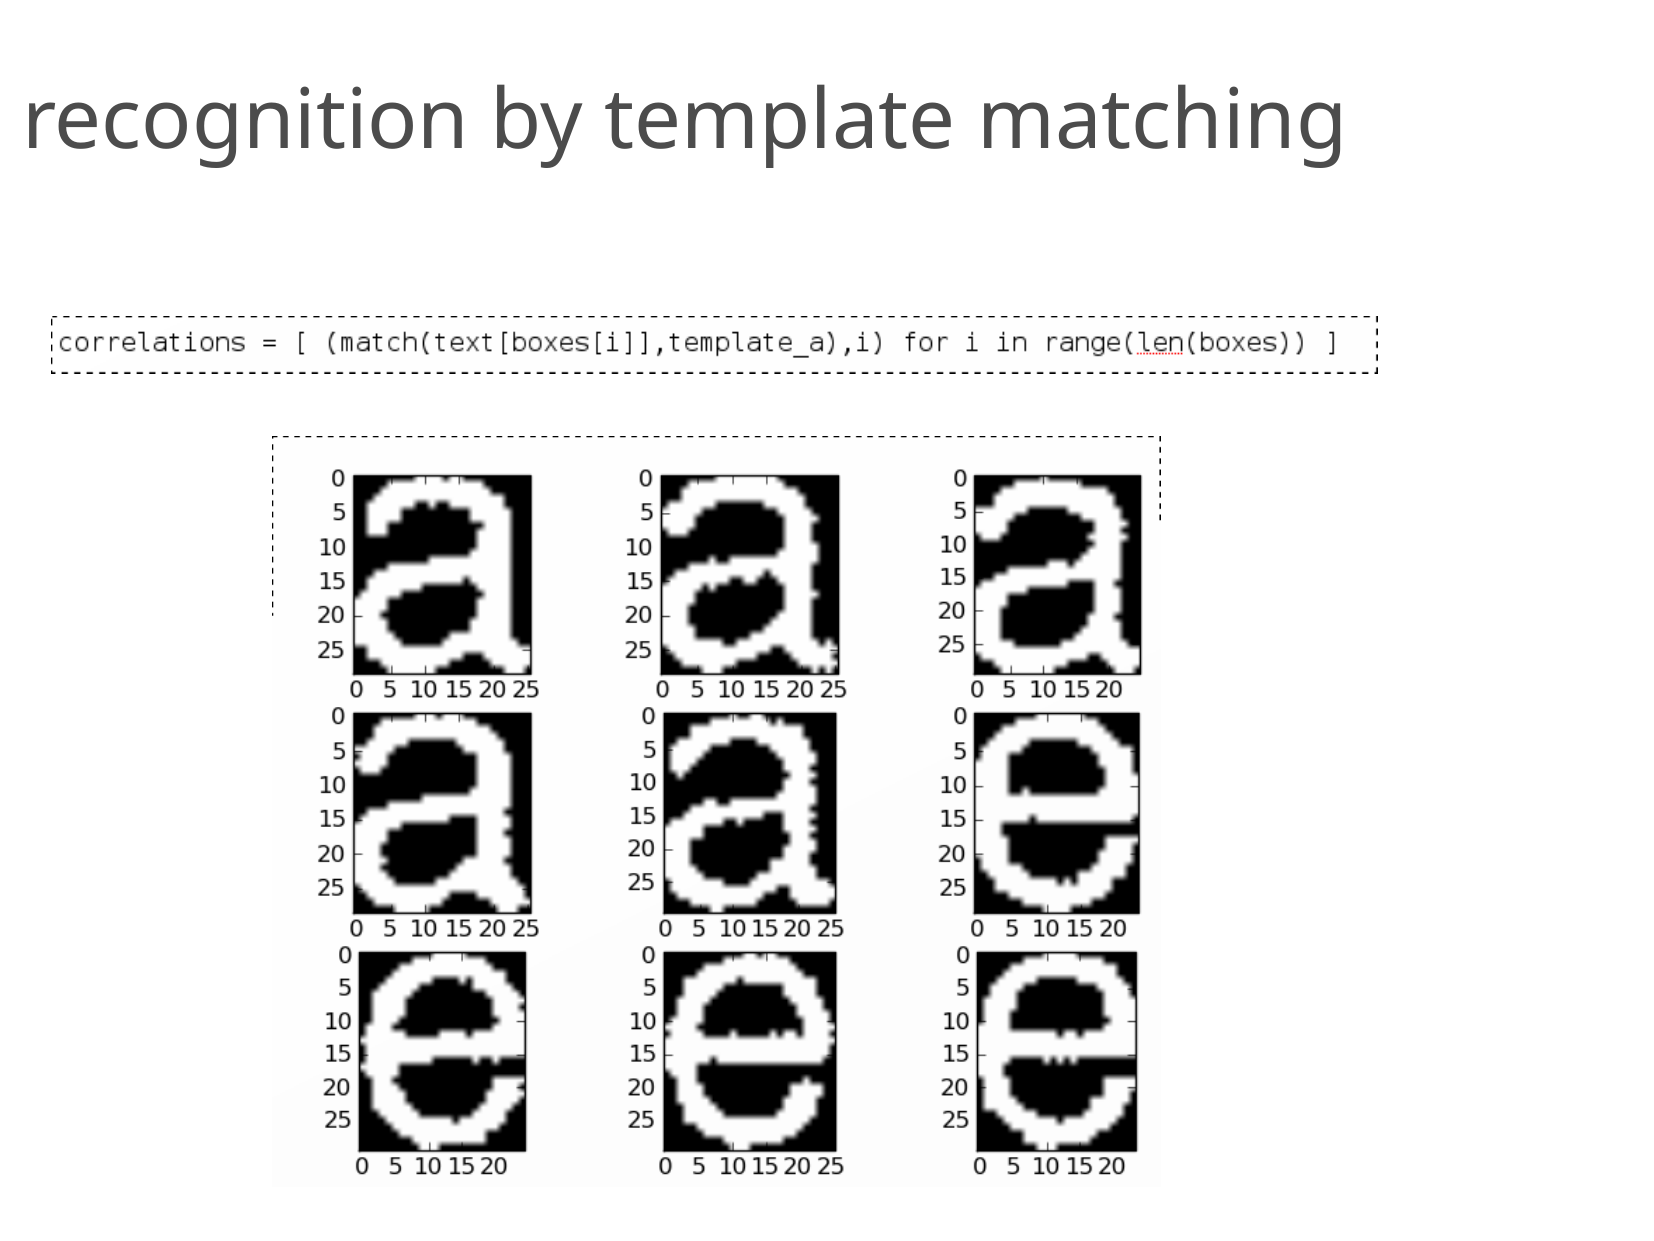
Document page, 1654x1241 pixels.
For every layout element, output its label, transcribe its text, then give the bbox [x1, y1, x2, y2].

picture [272, 436, 1161, 1187]
picture [51, 316, 1378, 374]
title recognition by template matching [22, 26, 1654, 205]
